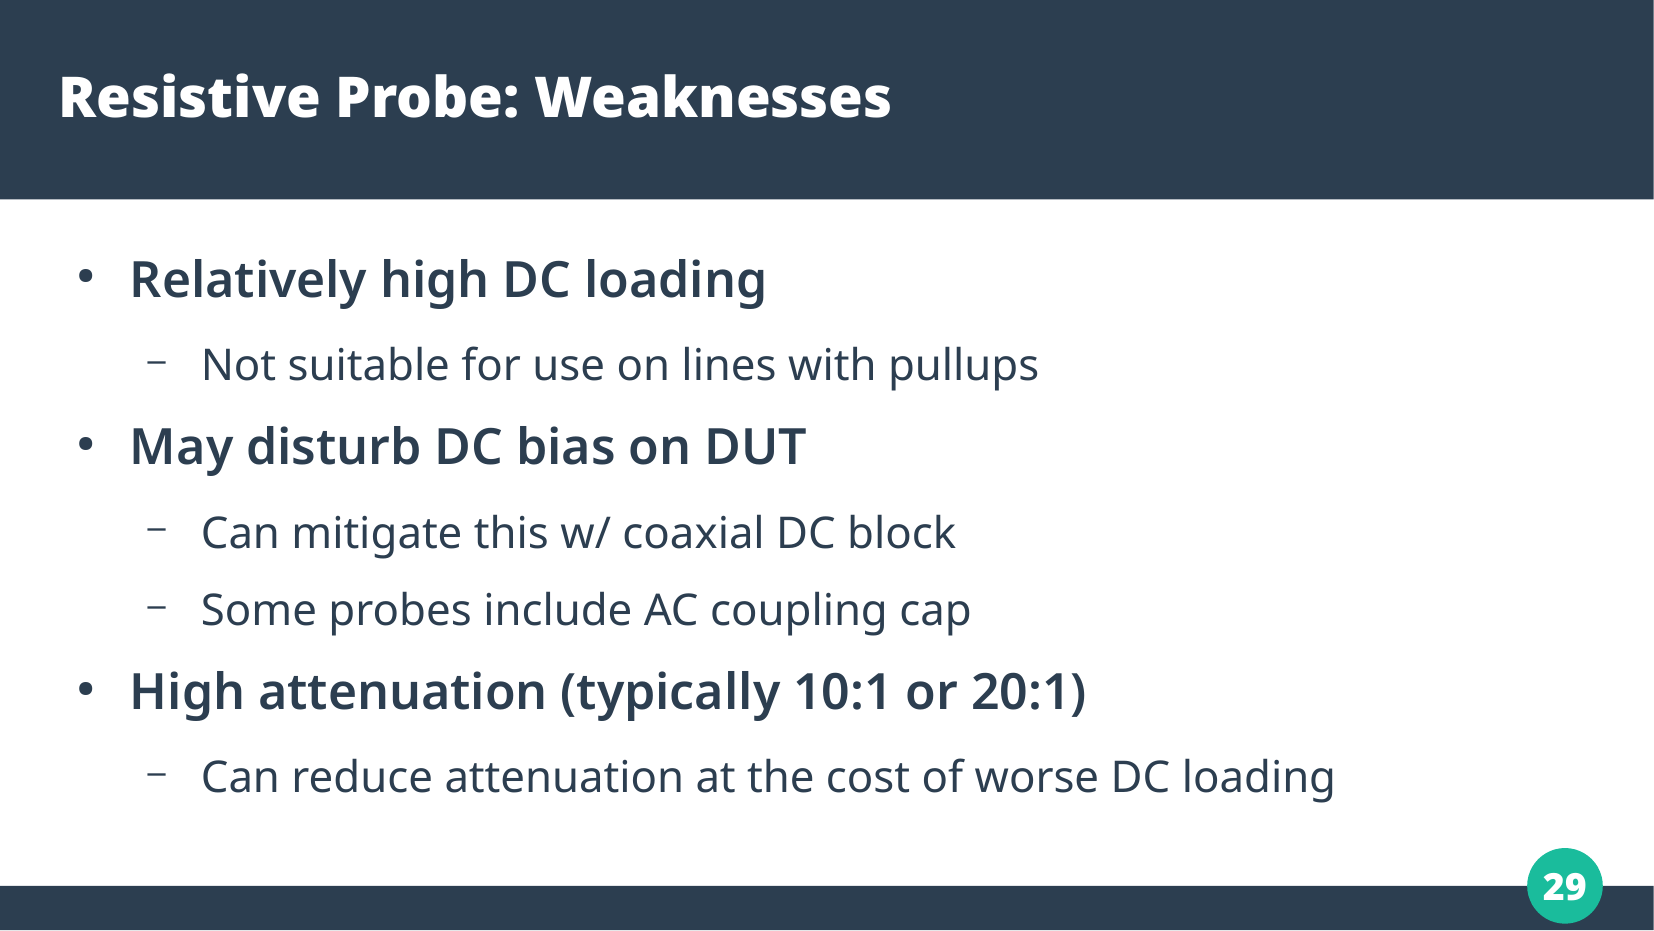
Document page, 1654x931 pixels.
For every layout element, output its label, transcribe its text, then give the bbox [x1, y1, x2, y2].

title Resistive Probe: Weaknesses [59, 37, 1595, 155]
list Relatively high DC loading Not suitable for use on lines with pullups May disturb DC bias on DUT Can mitigate this w/ coaxial DC block Some probes include AC coupling cap High attenuation (typically 10:1 or 20:1) Can reduce attenuation at the cost of worse DC loading [59, 243, 1595, 864]
